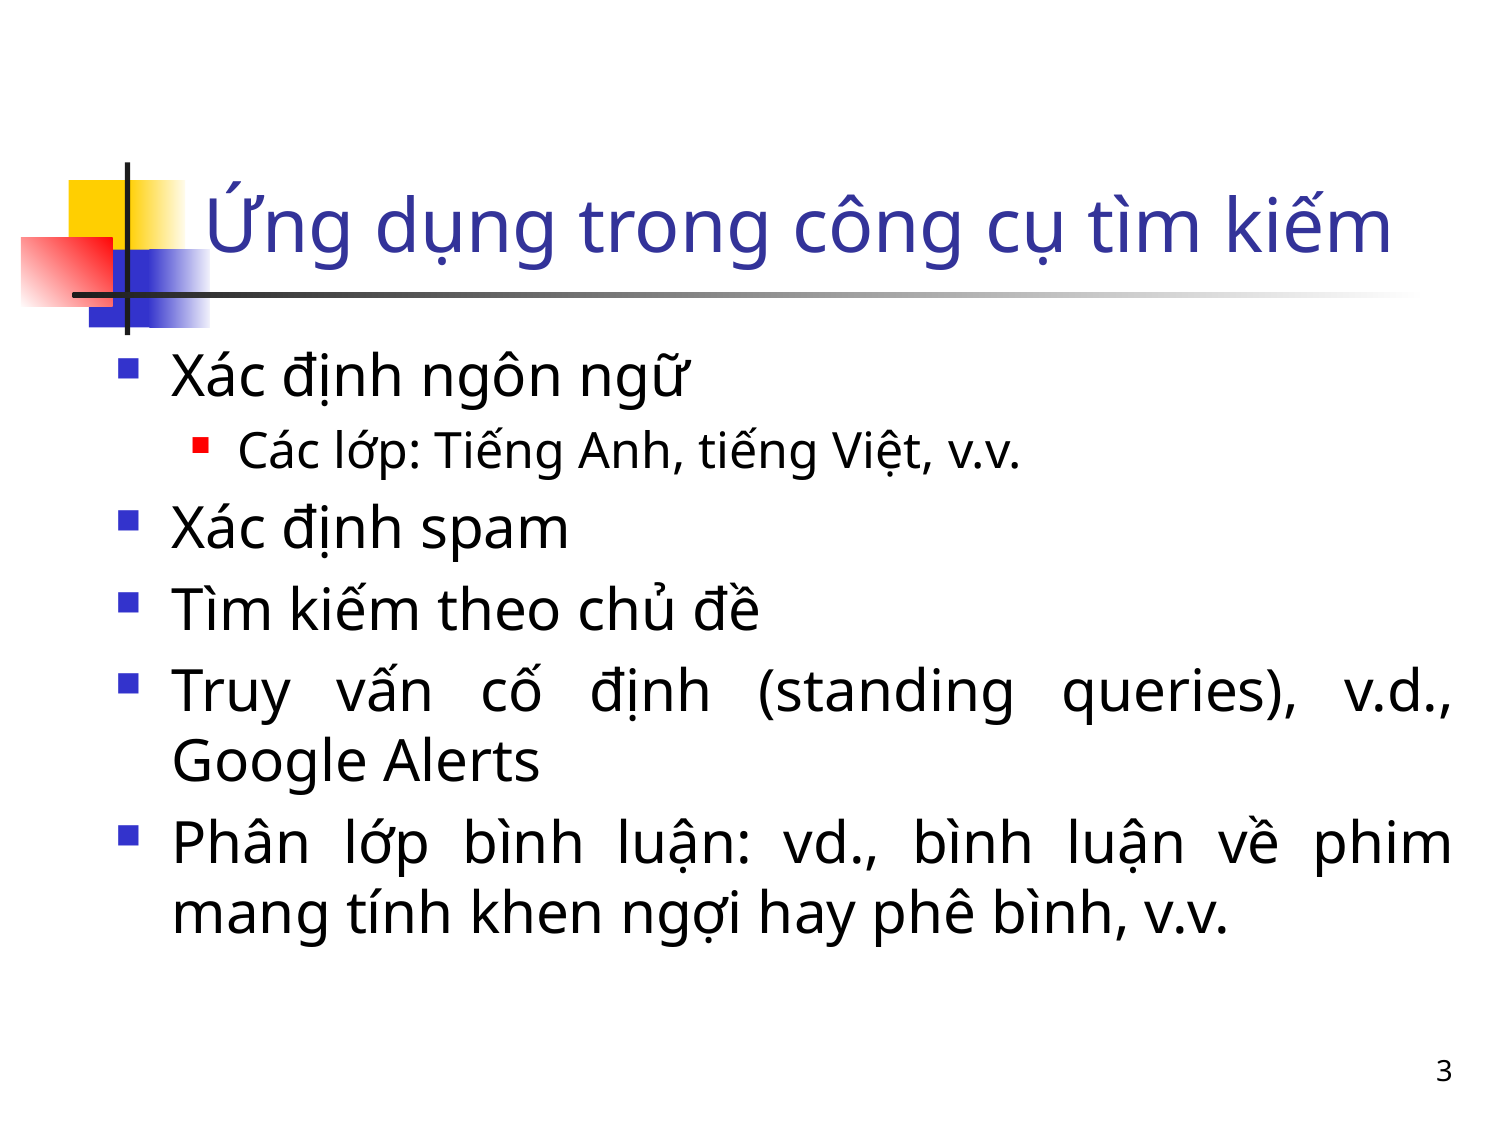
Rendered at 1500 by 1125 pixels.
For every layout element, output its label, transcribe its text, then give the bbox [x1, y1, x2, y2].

slide_number <number> [1155, 1024, 1468, 1100]
list Xác định ngôn ngữ Các lớp: Tiếng Anh, tiếng Việt, v.v. Xác định spam Tìm kiếm theo chủ đề Truy vấn cố định (standing queries), v.d., Google Alerts Phân lớp bình luận: vd., bình luận về phim mang tính khen ngợi hay phê bình, v.v. [100, 331, 1469, 1047]
title Ứng dụng trong công cụ tìm kiếm [188, 35, 1468, 275]
